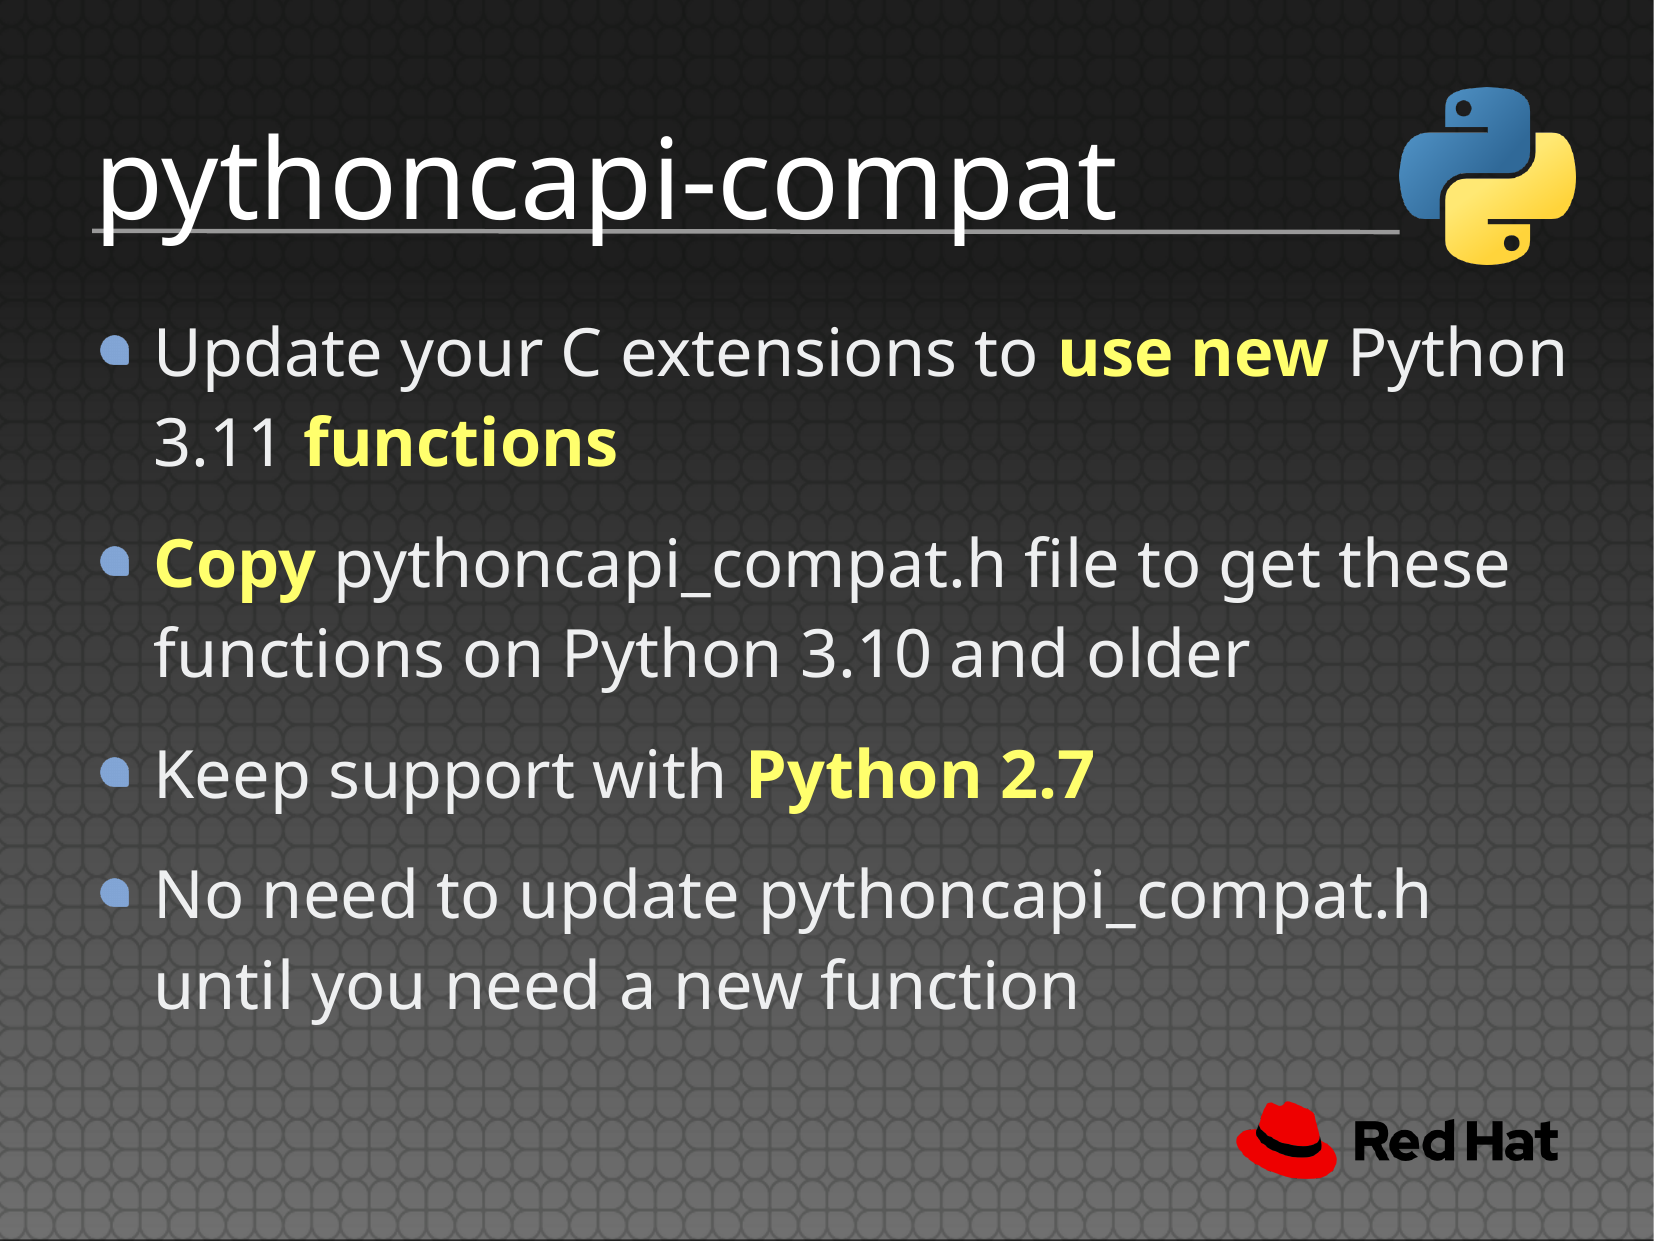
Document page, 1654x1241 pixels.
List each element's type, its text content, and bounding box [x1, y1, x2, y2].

title pythoncapi-compat [94, 100, 1426, 251]
list Update your C extensions to use new Python 3.11 functions Copy pythoncapi_compat.h file to get these functions on Python 3.10 and older Keep support with Python 2.7 No need to update pythoncapi_compat.h until you need a new function [82, 304, 1571, 1045]
picture [0, 0, 1654, 1241]
